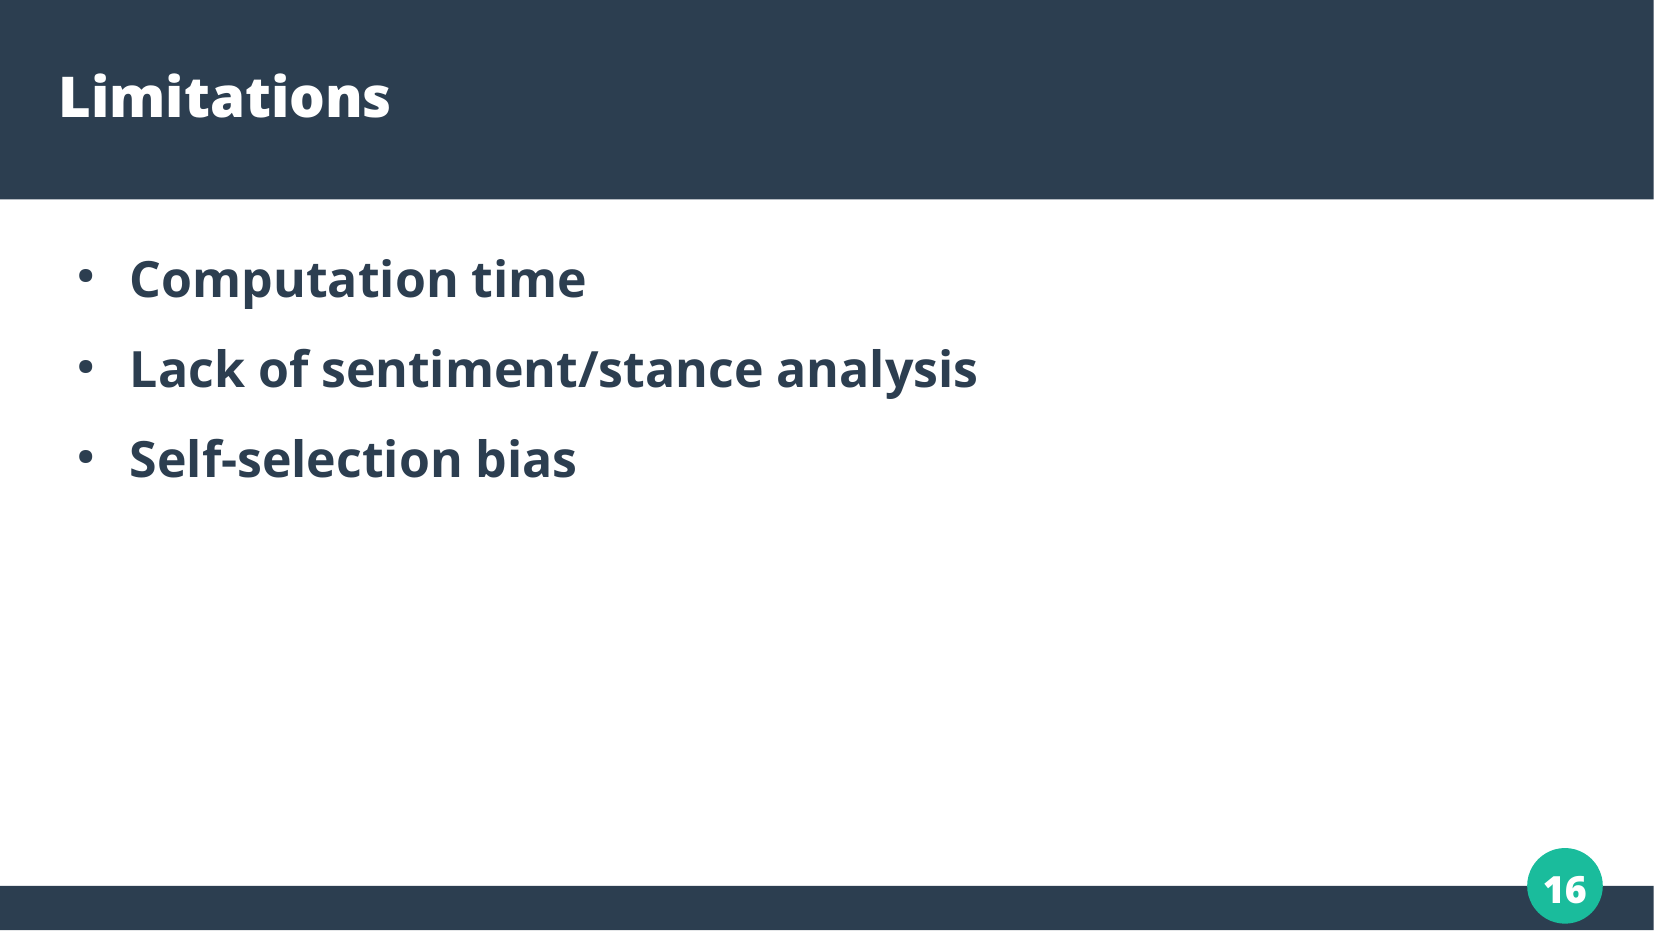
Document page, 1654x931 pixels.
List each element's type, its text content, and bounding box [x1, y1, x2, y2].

list Computation time Lack of sentiment/stance analysis Self-selection bias [59, 243, 1595, 864]
title Limitations [59, 37, 1595, 155]
